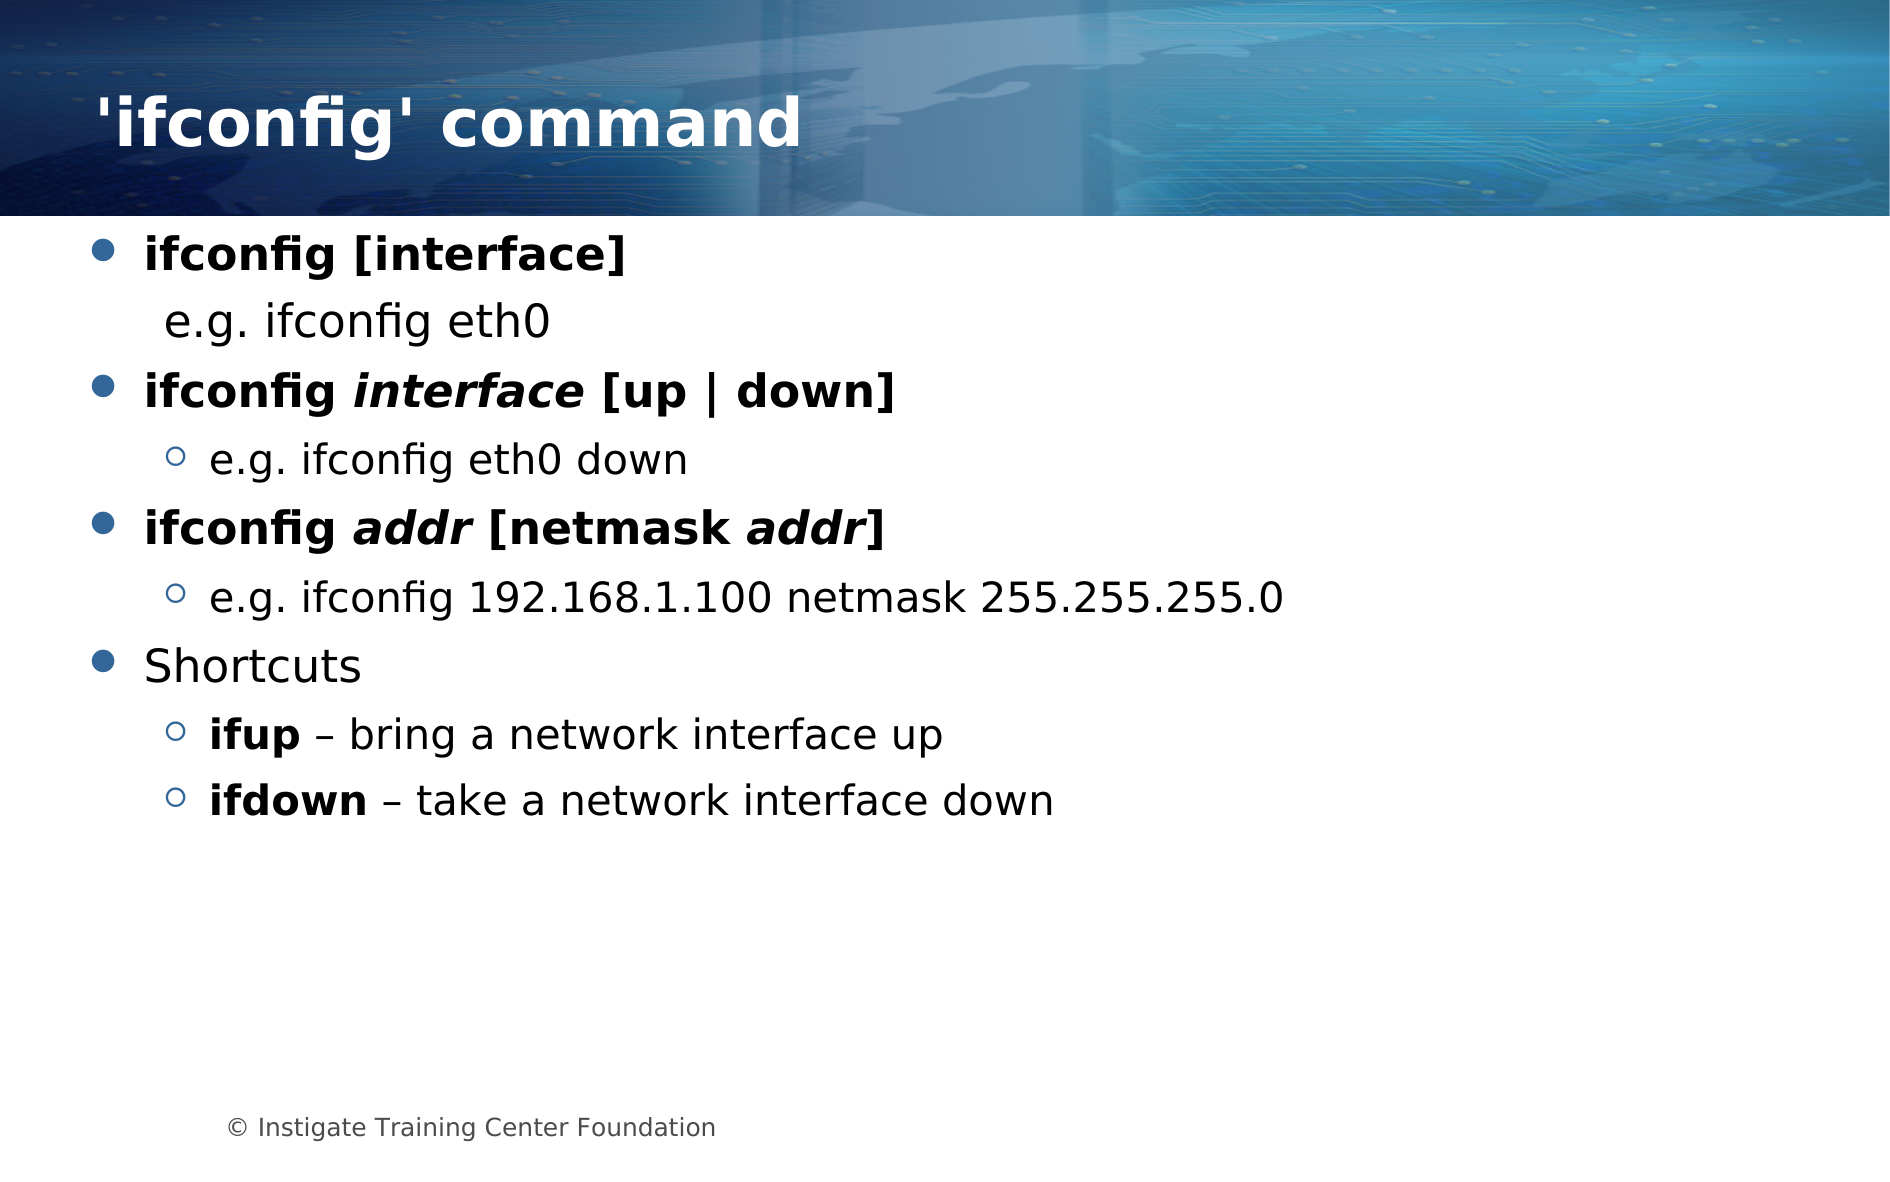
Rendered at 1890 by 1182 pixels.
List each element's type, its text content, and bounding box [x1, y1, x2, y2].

list ifconfig [interface] e.g. ifconfig eth0 ifconfig interface [up | down] e.g. ifconfig eth0 down ifconfig addr [netmask addr] e.g. ifconfig 192.168.1.100 netmask 255.255.255.0 Shortcuts ifup – bring a network interface up ifdown – take a network interface down [88, 228, 1788, 914]
title 'ifconfig' command [94, 47, 1793, 217]
picture [0, 0, 1890, 216]
